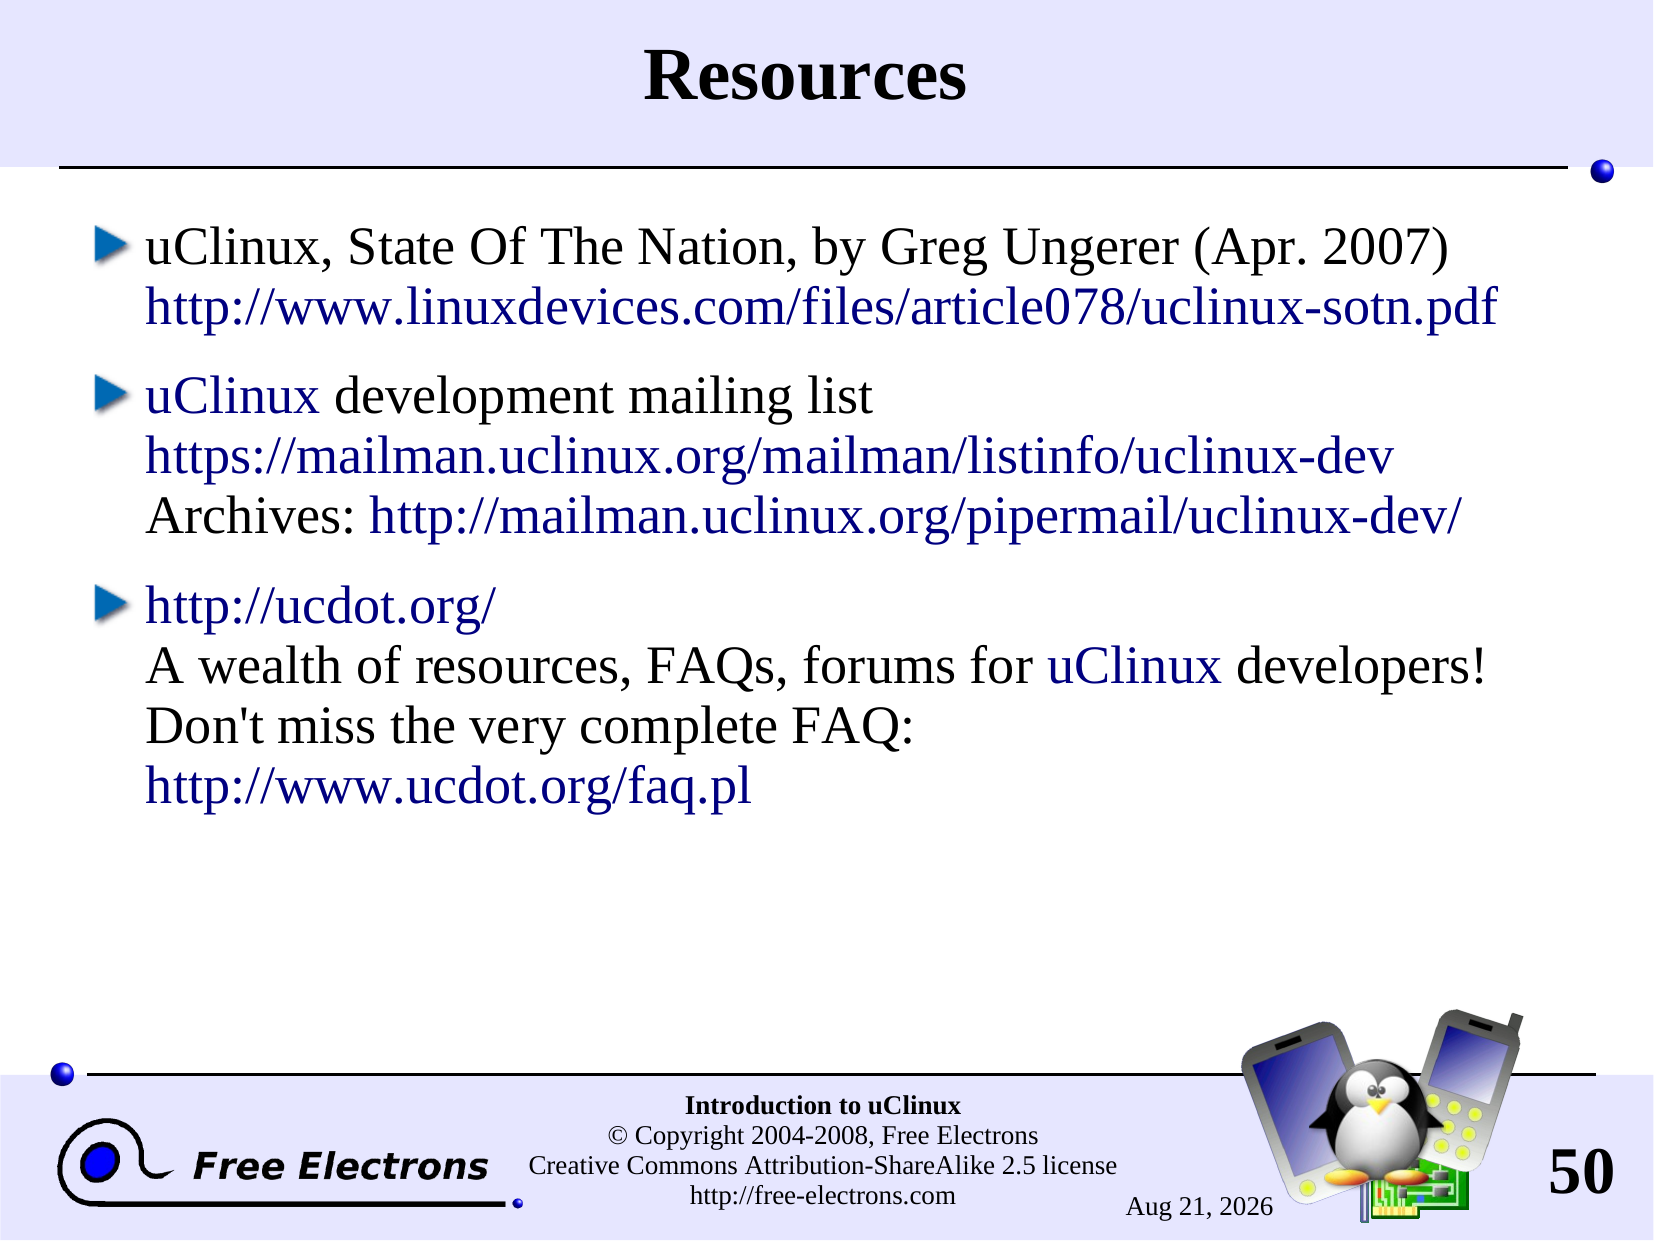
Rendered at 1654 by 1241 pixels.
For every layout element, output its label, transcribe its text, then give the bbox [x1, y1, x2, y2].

picture [1231, 1007, 1538, 1241]
title Resources [60, 25, 1551, 124]
list uClinux, State Of The Nation, by Greg Ungerer (Apr. 2007) http://www.linuxdevices.com/files/article078/uclinux-sotn.pdf uClinux development mailing list https://mailman.uclinux.org/mailman/listinfo/uclinux-dev Archives: http://mailman.uclinux.org/pipermail/uclinux-dev/ http://ucdot.org/ A wealth of resources, FAQs, forums for uClinux developers! Don't miss the very complete FAQ: http://www.ucdot.org/faq.pl [74, 216, 1518, 1066]
picture [50, 1107, 527, 1216]
